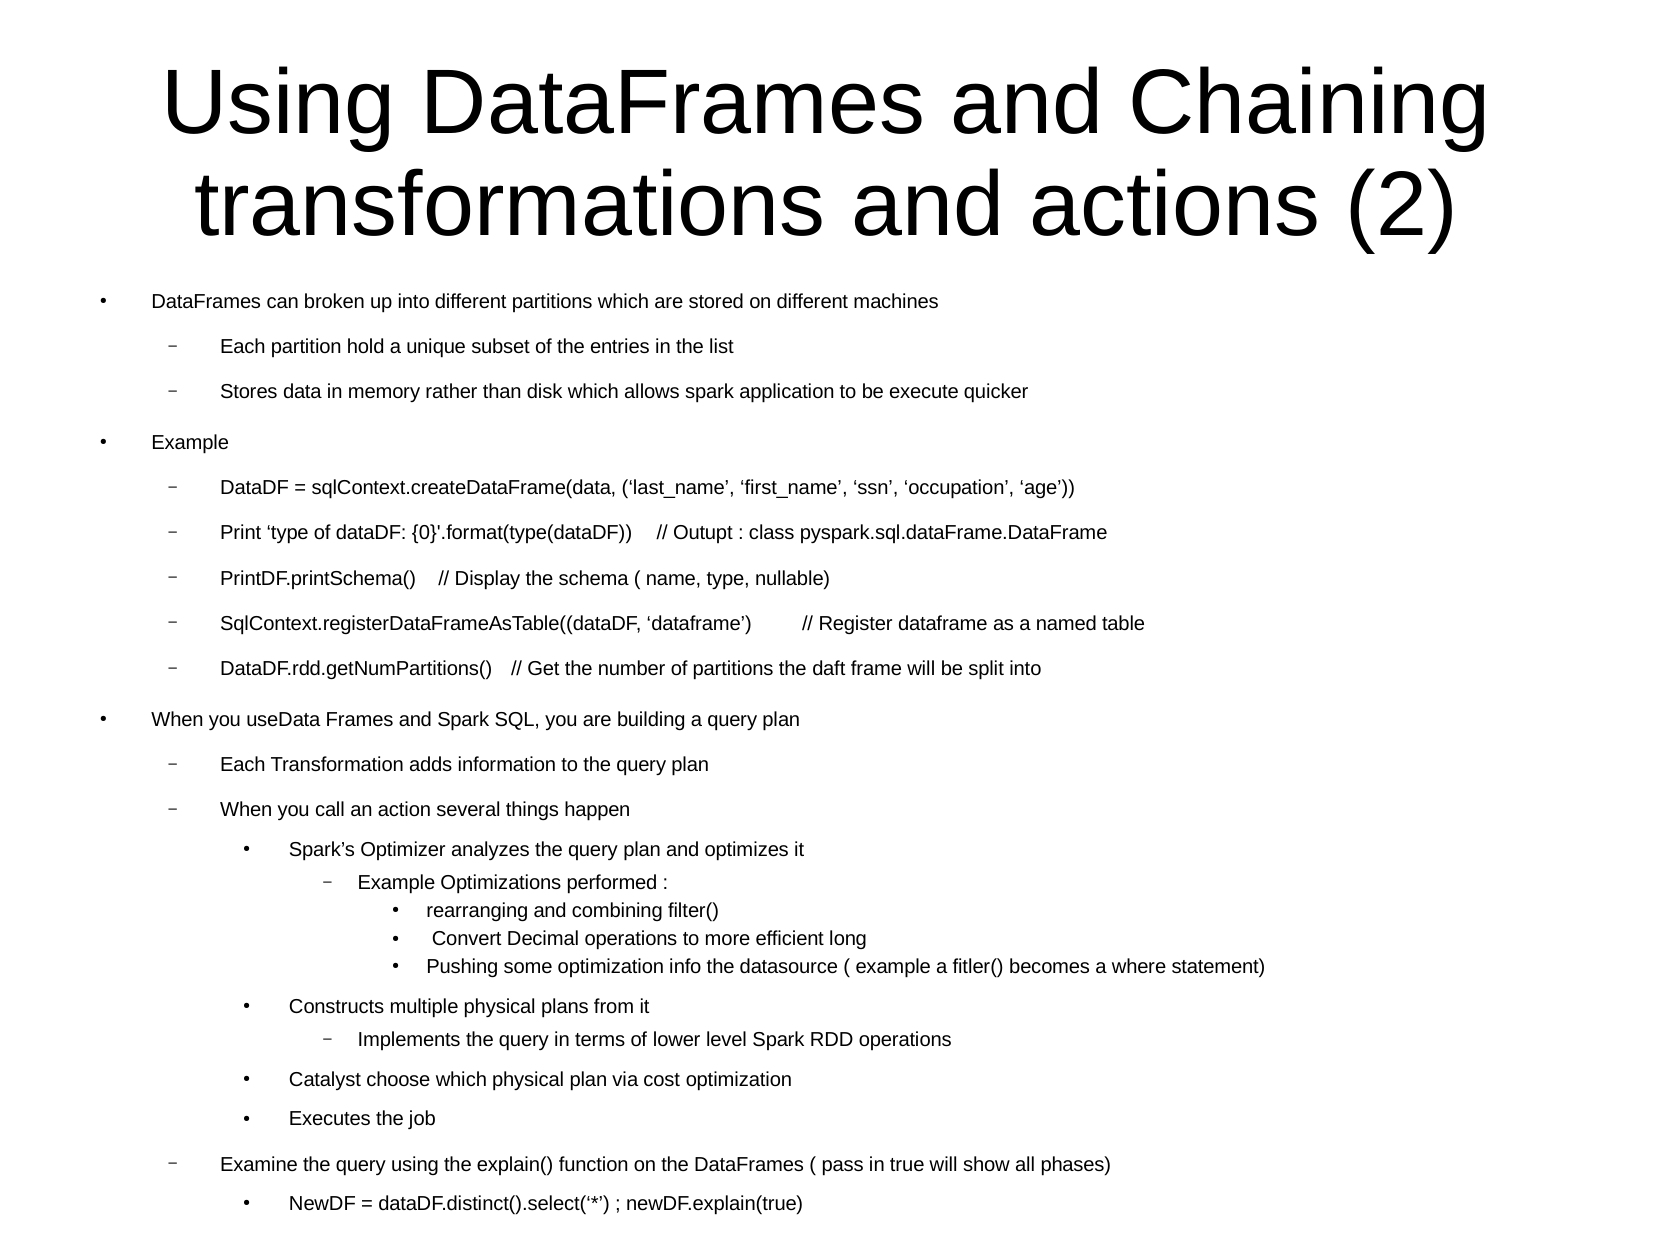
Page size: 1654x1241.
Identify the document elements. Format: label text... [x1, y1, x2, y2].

title Using DataFrames and Chaining transformations and actions (2) [82, 49, 1571, 257]
list DataFrames can broken up into different partitions which are stored on different machines Each partition hold a unique subset of the entries in the list Stores data in memory rather than disk which allows spark application to be execute quicker Example DataDF = sqlContext.createDataFrame(data, (‘last_name’, ‘first_name’, ‘ssn’, ‘occupation’, ‘age’)) Print ‘type of dataDF: {0}'.format(type(dataDF)) // Outupt : class pyspark.sql.dataFrame.DataFrame PrintDF.printSchema() // Display the schema ( name, type, nullable) SqlContext.registerDataFrameAsTable((dataDF, ‘dataframe’) // Register dataframe as a named table DataDF.rdd.getNumPartitions() // Get the number of partitions the daft frame will be split into When you useData Frames and Spark SQL, you are building a query plan Each Transformation adds information to the query plan When you call an action several things happen Spark’s Optimizer analyzes the query plan and optimizes it Example Optimizations performed : rearranging and combining filter() Convert Decimal operations to more efficient long Pushing some optimization info the datasource ( example a fitler() becomes a where statement) Constructs multiple physical plans from it Implements the query in terms of lower level Spark RDD operations Catalyst choose which physical plan via cost optimization Executes the job Examine the query using the explain() function on the DataFrames ( pass in true will show all phases) NewDF = dataDF.distinct().select(‘*’) ; newDF.explain(true) [82, 290, 1571, 1216]
